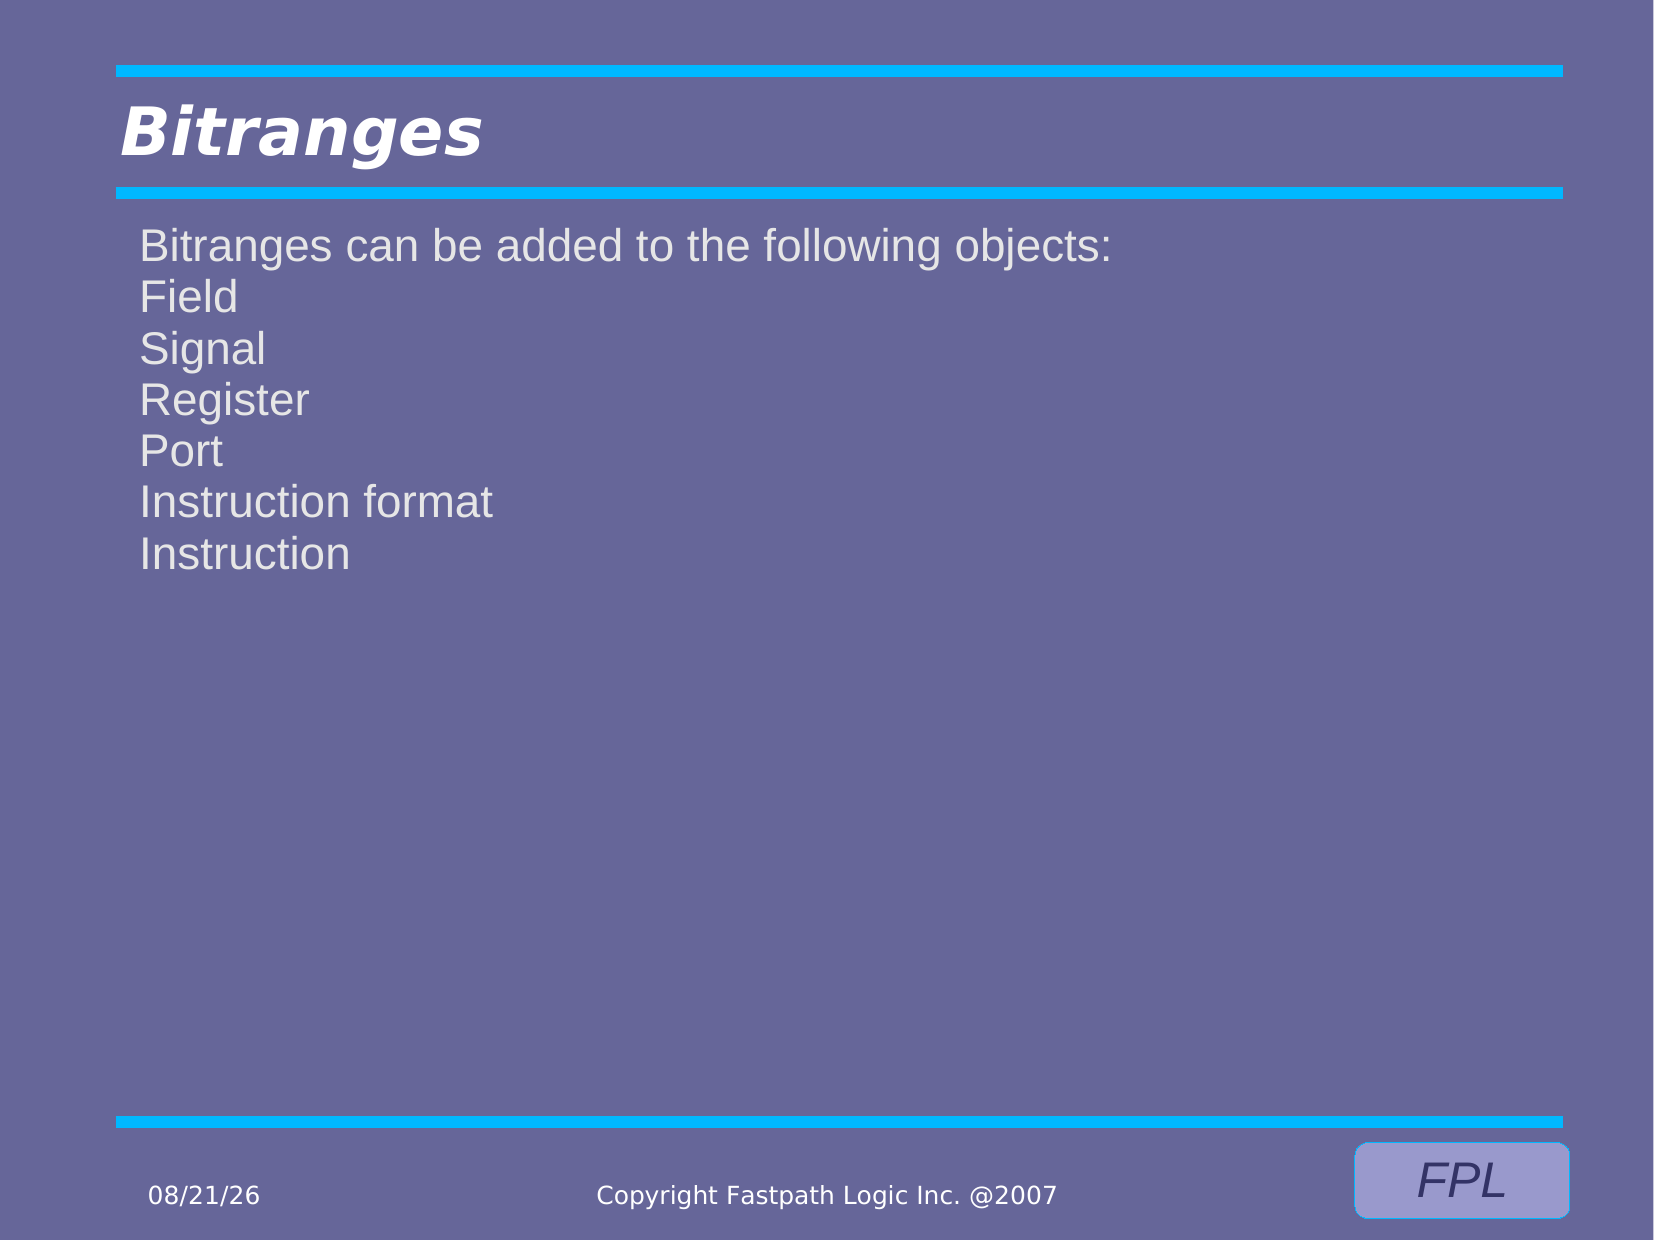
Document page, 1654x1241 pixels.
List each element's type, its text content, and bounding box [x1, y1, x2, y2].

title Bitranges [120, 43, 1533, 222]
list Bitranges can be added to the following objects: Field Signal Register Port Instruction format Instruction [121, 220, 1561, 1133]
